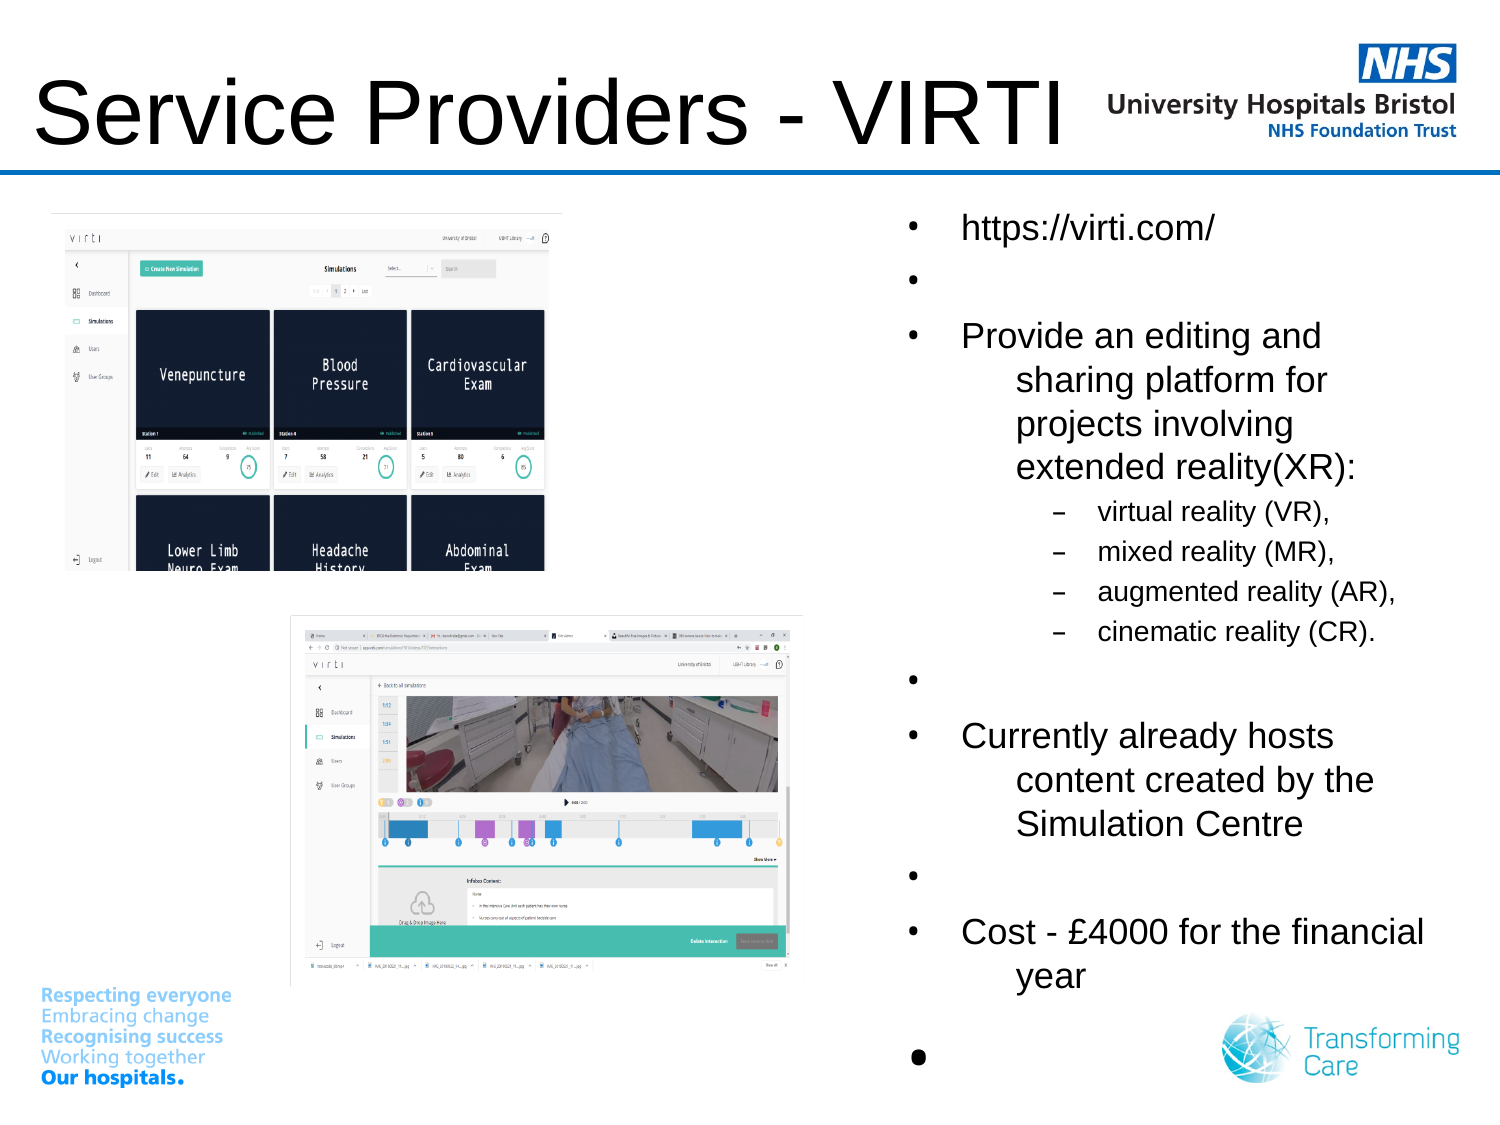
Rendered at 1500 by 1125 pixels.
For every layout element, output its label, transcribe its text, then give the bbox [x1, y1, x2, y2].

title Service Providers - VIRTI [17, 45, 1426, 233]
picture [64, 228, 550, 572]
picture [305, 630, 790, 973]
list https://virti.com/ Provide an editing and sharing platform for projects involving extended reality(XR): virtual reality (VR), mixed reality (MR), augmented reality (AR), cinematic reality (CR). Currently already hosts content created by the Simulation Centre Cost - £4000 for the financial year [891, 196, 1459, 1005]
